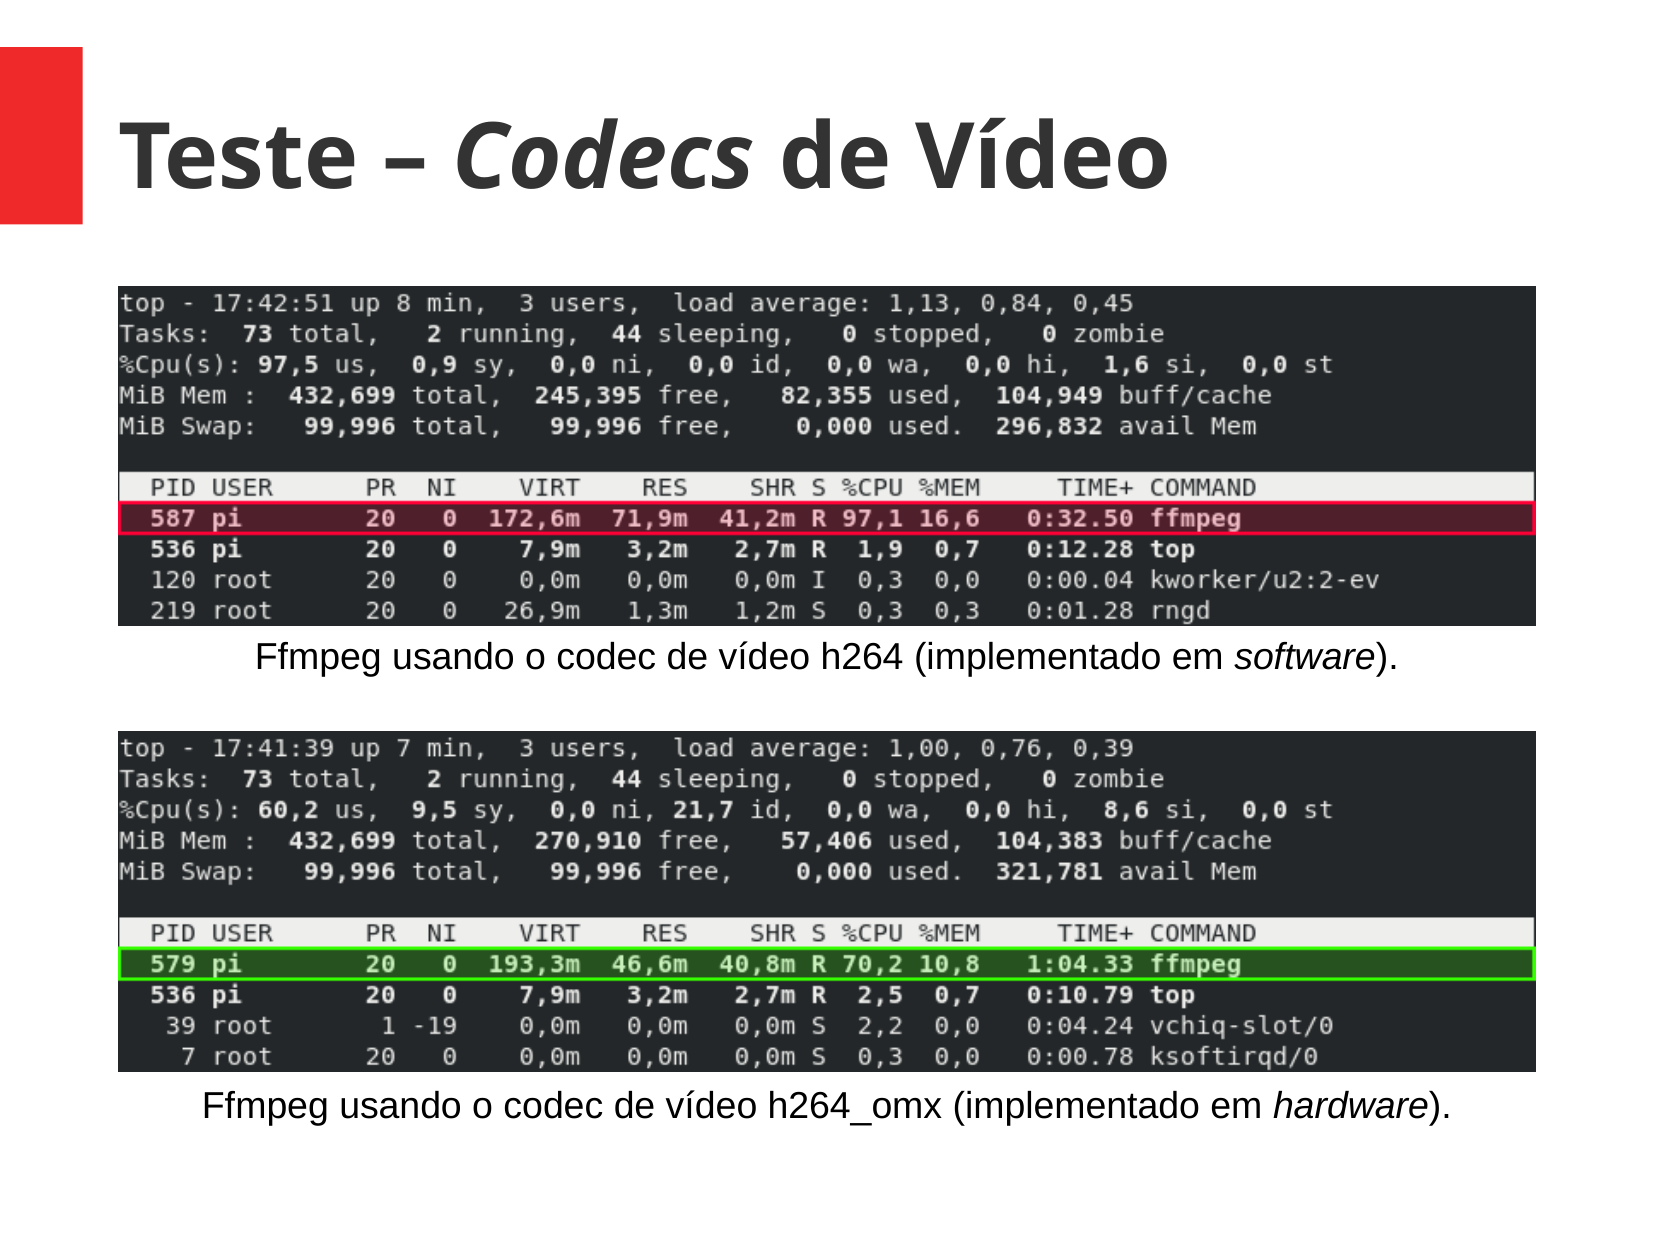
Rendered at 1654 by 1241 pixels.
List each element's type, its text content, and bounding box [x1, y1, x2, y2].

text_box Ffmpeg usando o codec de vídeo h264_omx (implementado em hardware). [118, 1077, 1536, 1134]
text_box Ffmpeg usando o codec de vídeo h264 (implementado em software). [118, 628, 1536, 686]
picture [118, 286, 1536, 626]
title Teste – Codecs de Vídeo [118, 49, 1571, 257]
picture [118, 731, 1536, 1072]
